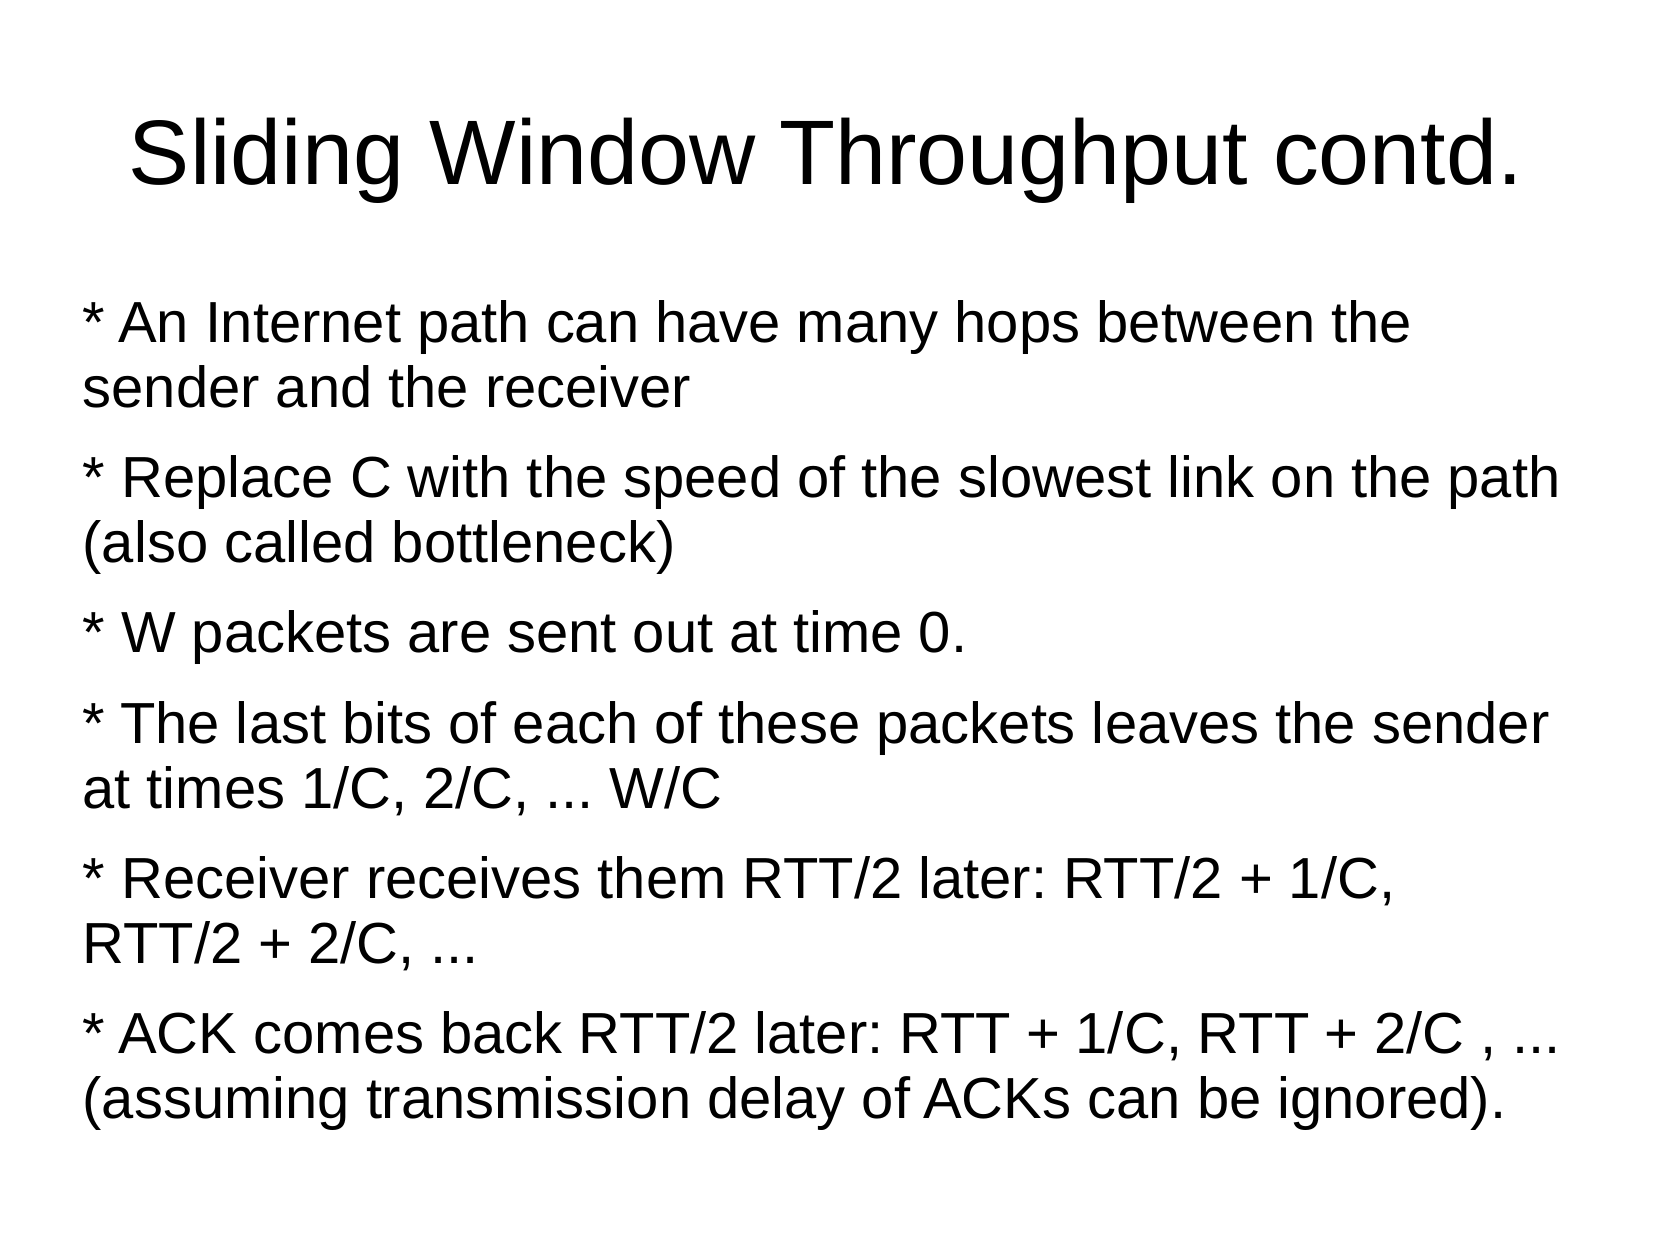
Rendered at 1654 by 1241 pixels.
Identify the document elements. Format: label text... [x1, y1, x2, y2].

title Sliding Window Throughput contd. [82, 49, 1571, 257]
list * An Internet path can have many hops between the sender and the receiver * Replace C with the speed of the slowest link on the path (also called bottleneck) * W packets are sent out at time 0. * The last bits of each of these packets leaves the sender at times 1/C, 2/C, ... W/C * Receiver receives them RTT/2 later: RTT/2 + 1/C, RTT/2 + 2/C, ... * ACK comes back RTT/2 later: RTT + 1/C, RTT + 2/C , ... (assuming transmission delay of ACKs can be ignored). [82, 290, 1571, 1154]
